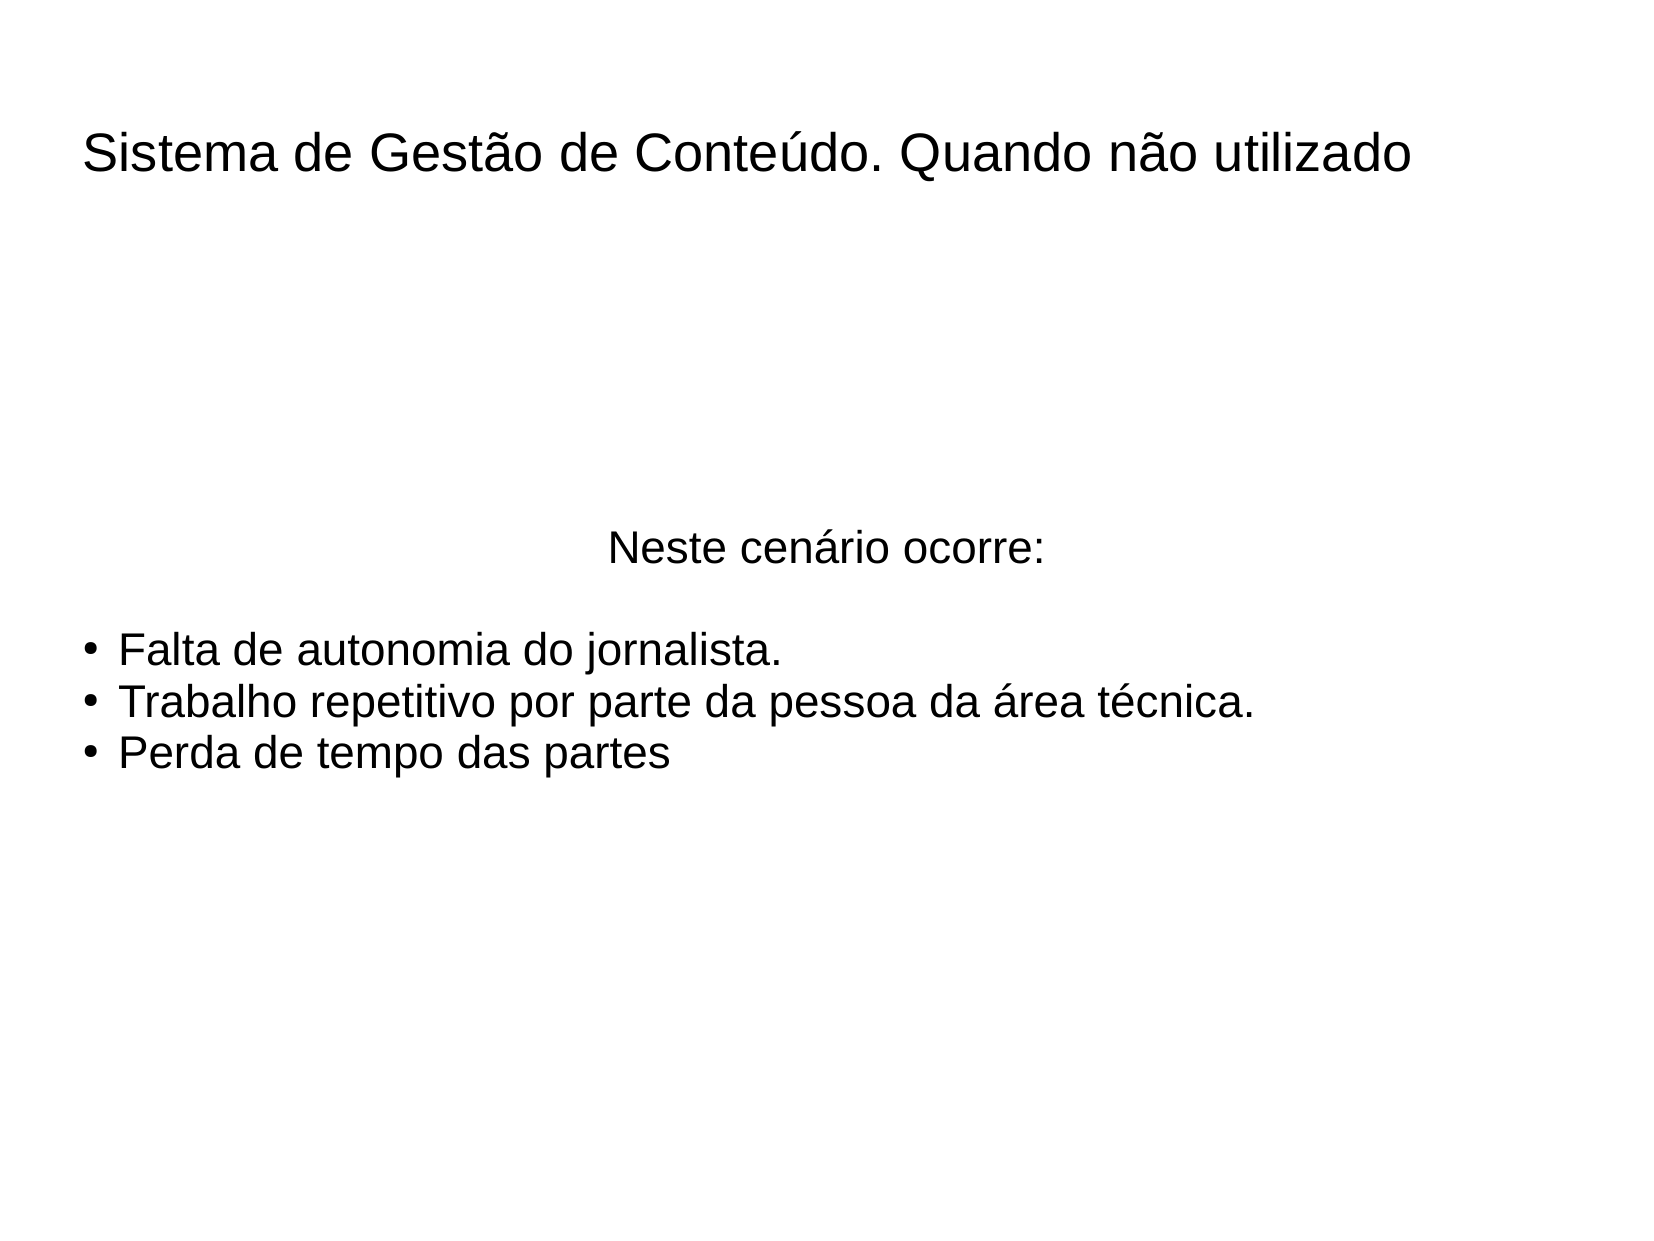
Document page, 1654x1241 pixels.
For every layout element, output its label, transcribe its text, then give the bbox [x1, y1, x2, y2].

title Sistema de Gestão de Conteúdo. Quando não utilizado [82, 49, 1571, 257]
subtitle Neste cenário ocorre: Falta de autonomia do jornalista. Trabalho repetitivo por parte da pessoa da área técnica. Perda de tempo das partes [82, 290, 1571, 1010]
